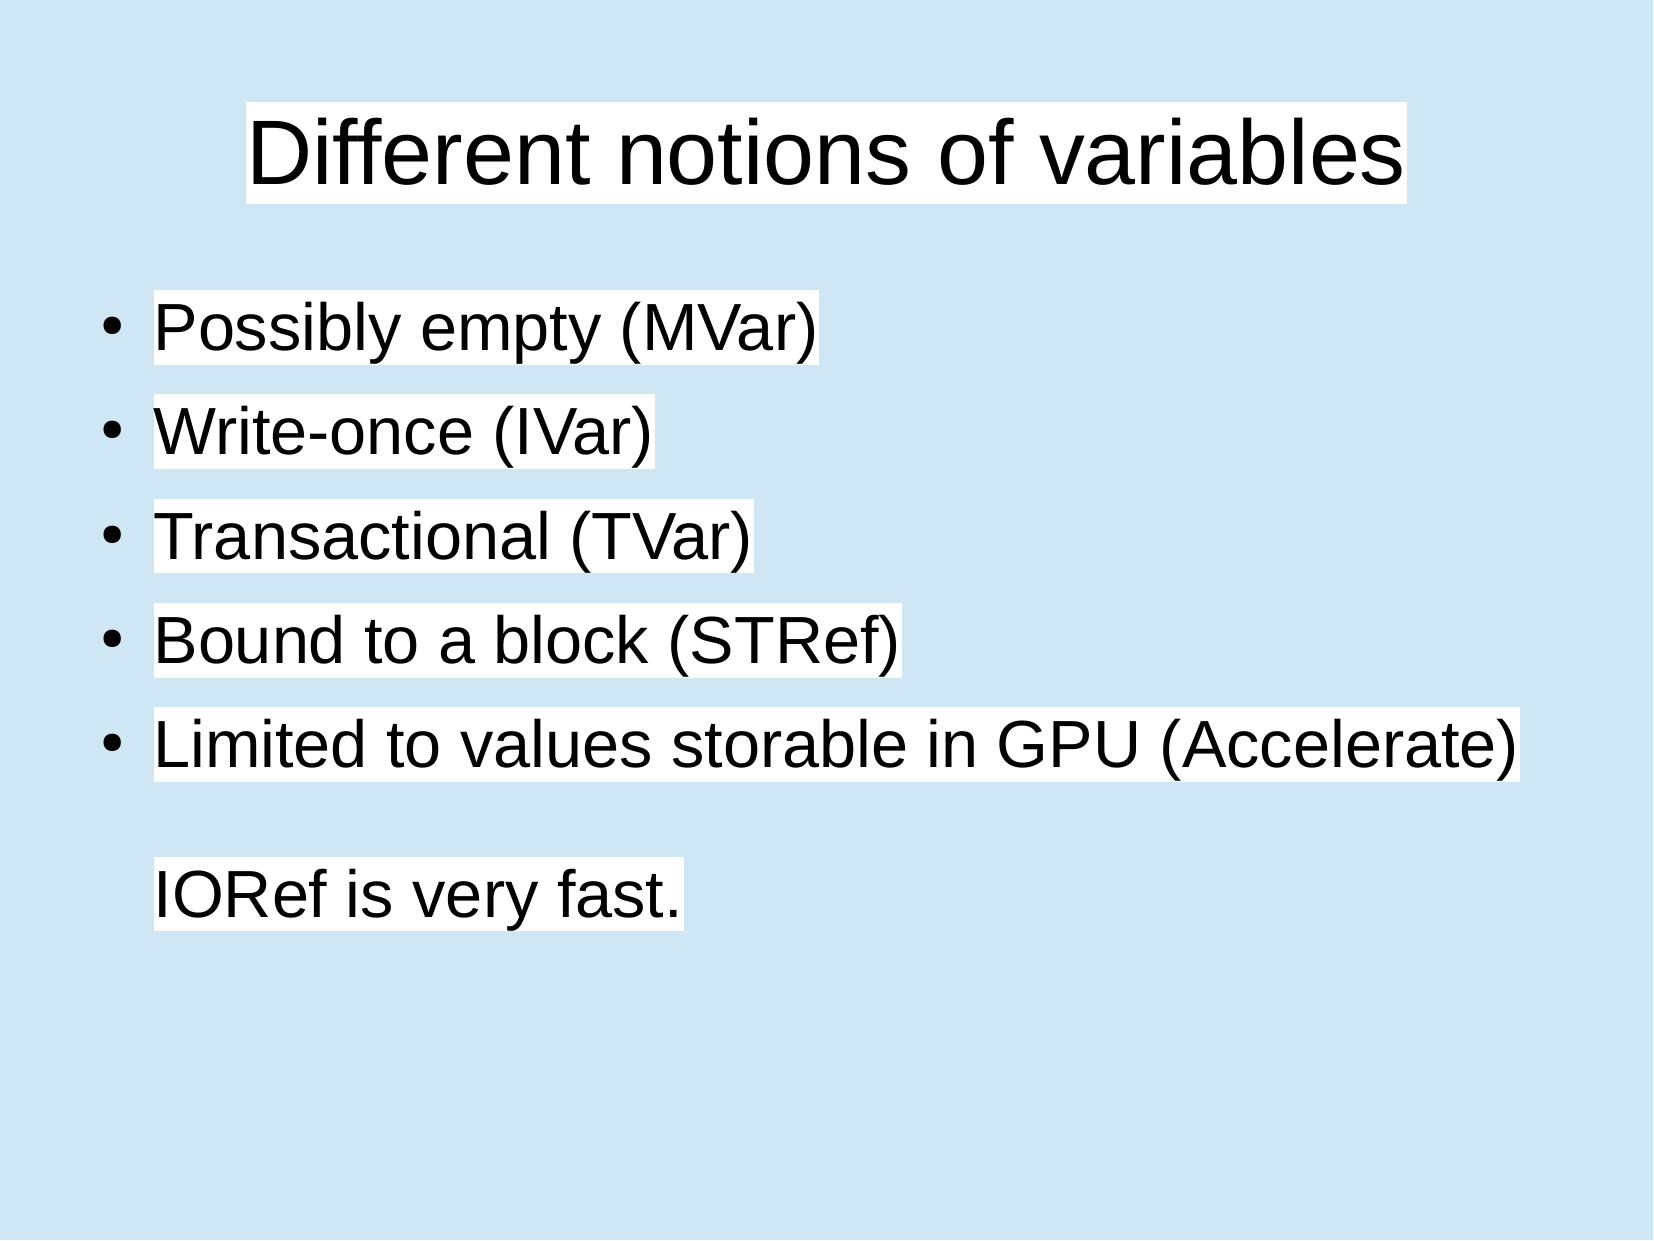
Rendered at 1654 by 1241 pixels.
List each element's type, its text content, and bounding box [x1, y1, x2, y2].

title Different notions of variables [82, 49, 1571, 257]
list Possibly empty (MVar) Write-once (IVar) Transactional (TVar) Bound to a block (STRef) Limited to values storable in GPU (Accelerate) IORef is very fast. [82, 290, 1571, 1010]
